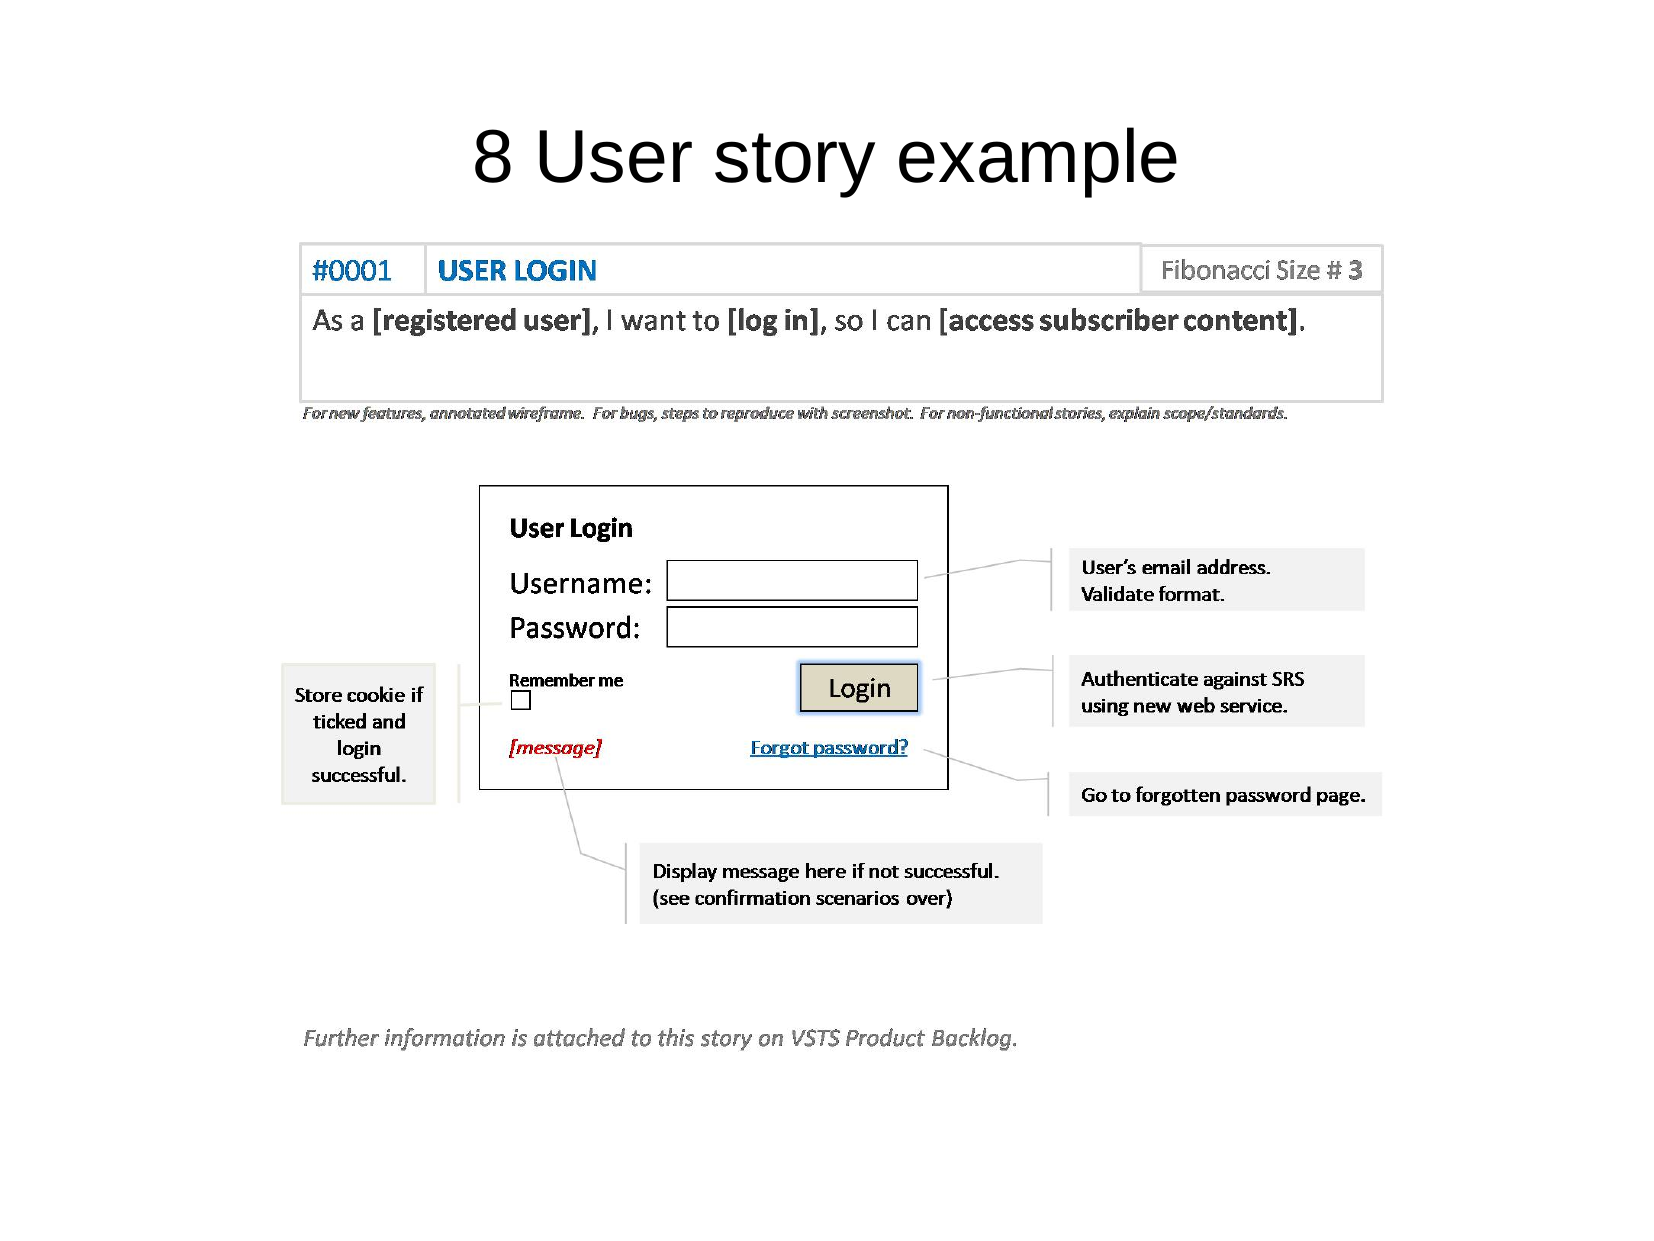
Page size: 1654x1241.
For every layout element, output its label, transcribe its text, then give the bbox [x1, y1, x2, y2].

title 8 User story example [82, 49, 1571, 257]
picture [277, 242, 1394, 1063]
